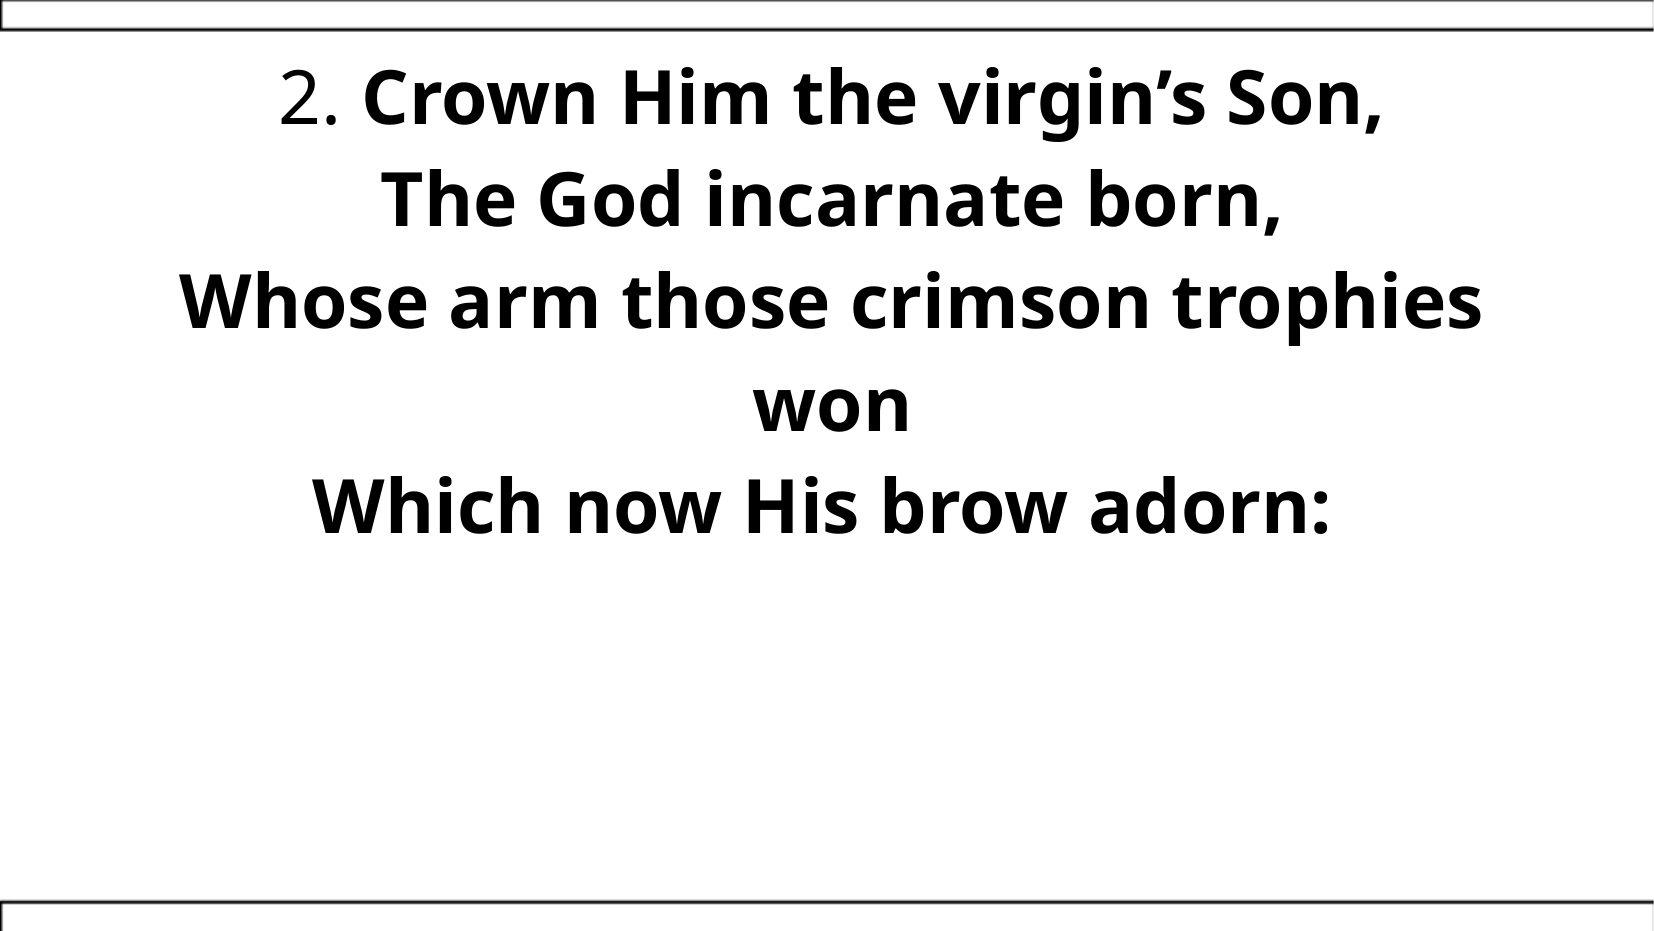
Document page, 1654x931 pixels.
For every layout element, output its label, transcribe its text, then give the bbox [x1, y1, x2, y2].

picture [0, 0, 1654, 931]
text_box 2. Crown Him the virgin’s Son, The God incarnate born, Whose arm those crimson trophies won Which now His brow adorn: [90, 36, 1576, 481]
